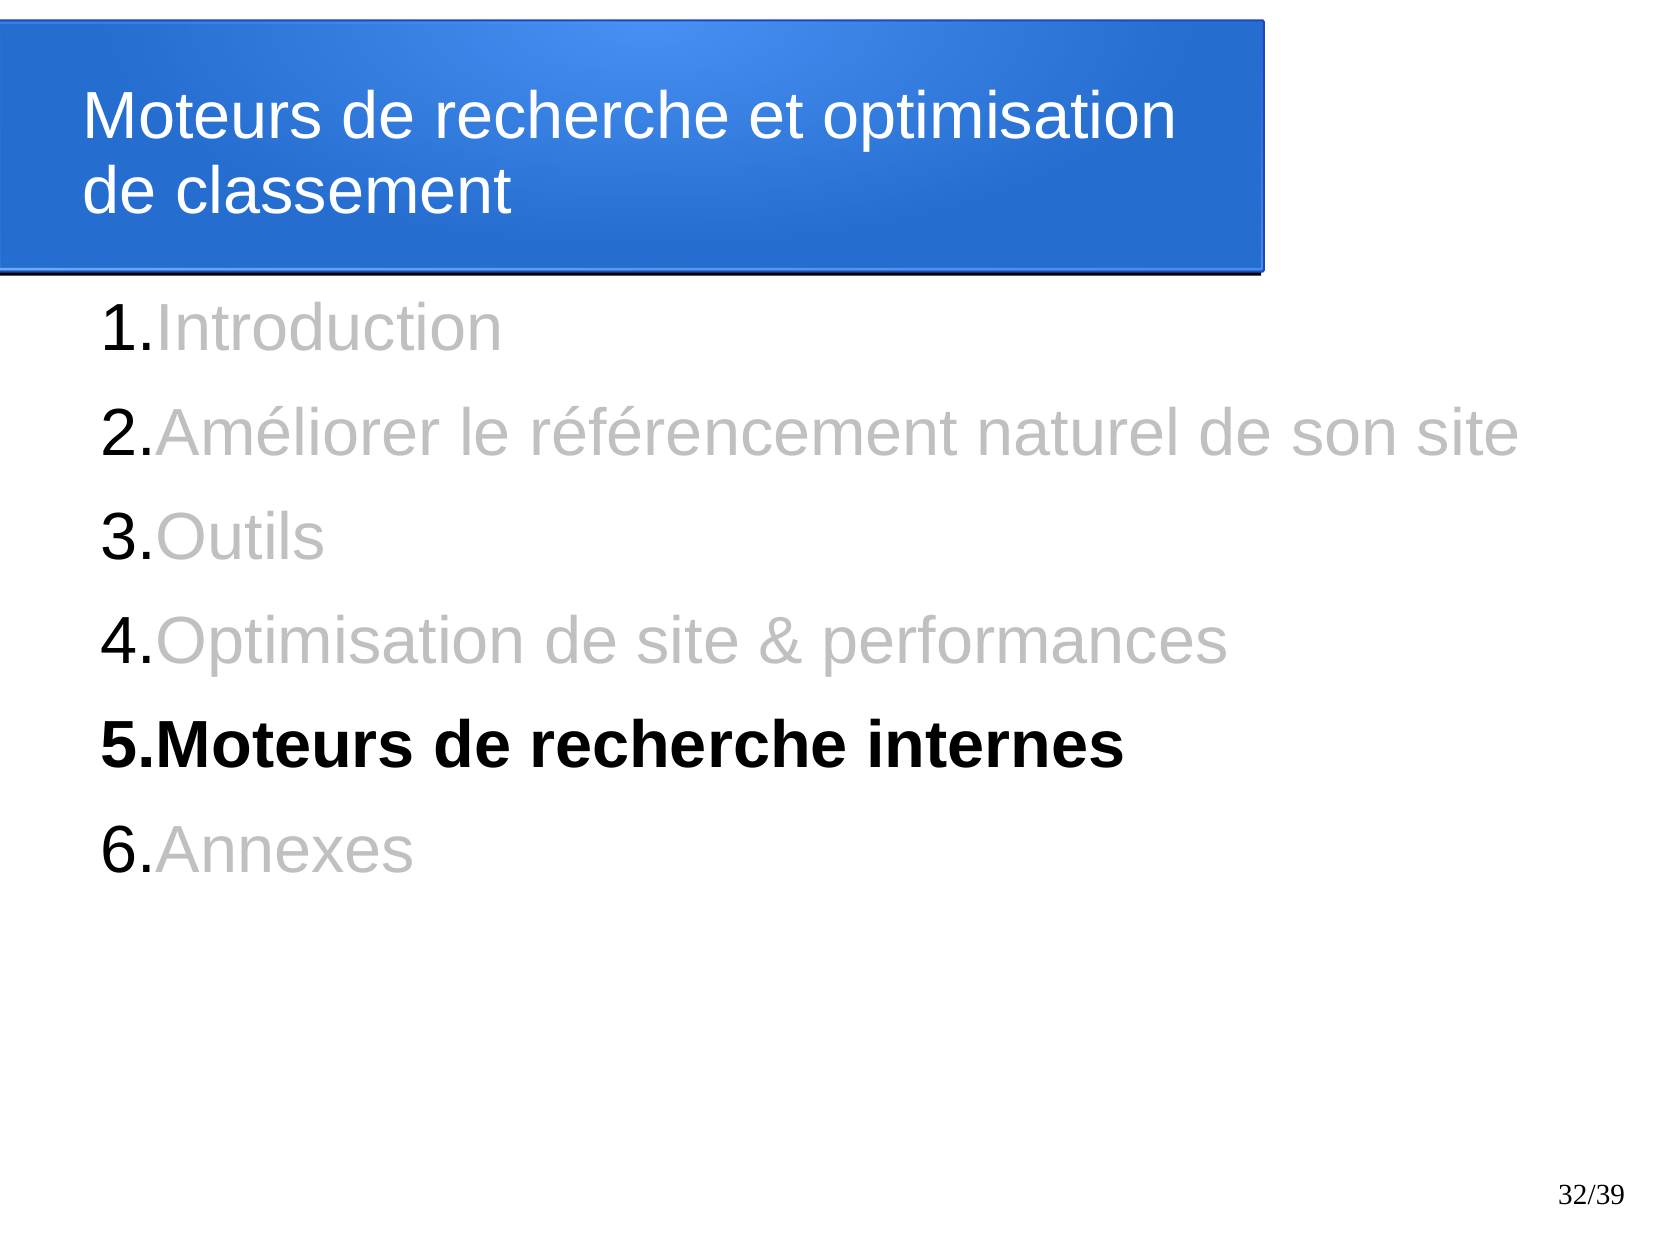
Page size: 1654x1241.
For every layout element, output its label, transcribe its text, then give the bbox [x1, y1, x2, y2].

title Moteurs de recherche et optimisation de classement [82, 49, 1250, 257]
list Introduction Améliorer le référencement naturel de son site Outils Optimisation de site & performances Moteurs de recherche internes Annexes [82, 290, 1538, 1010]
